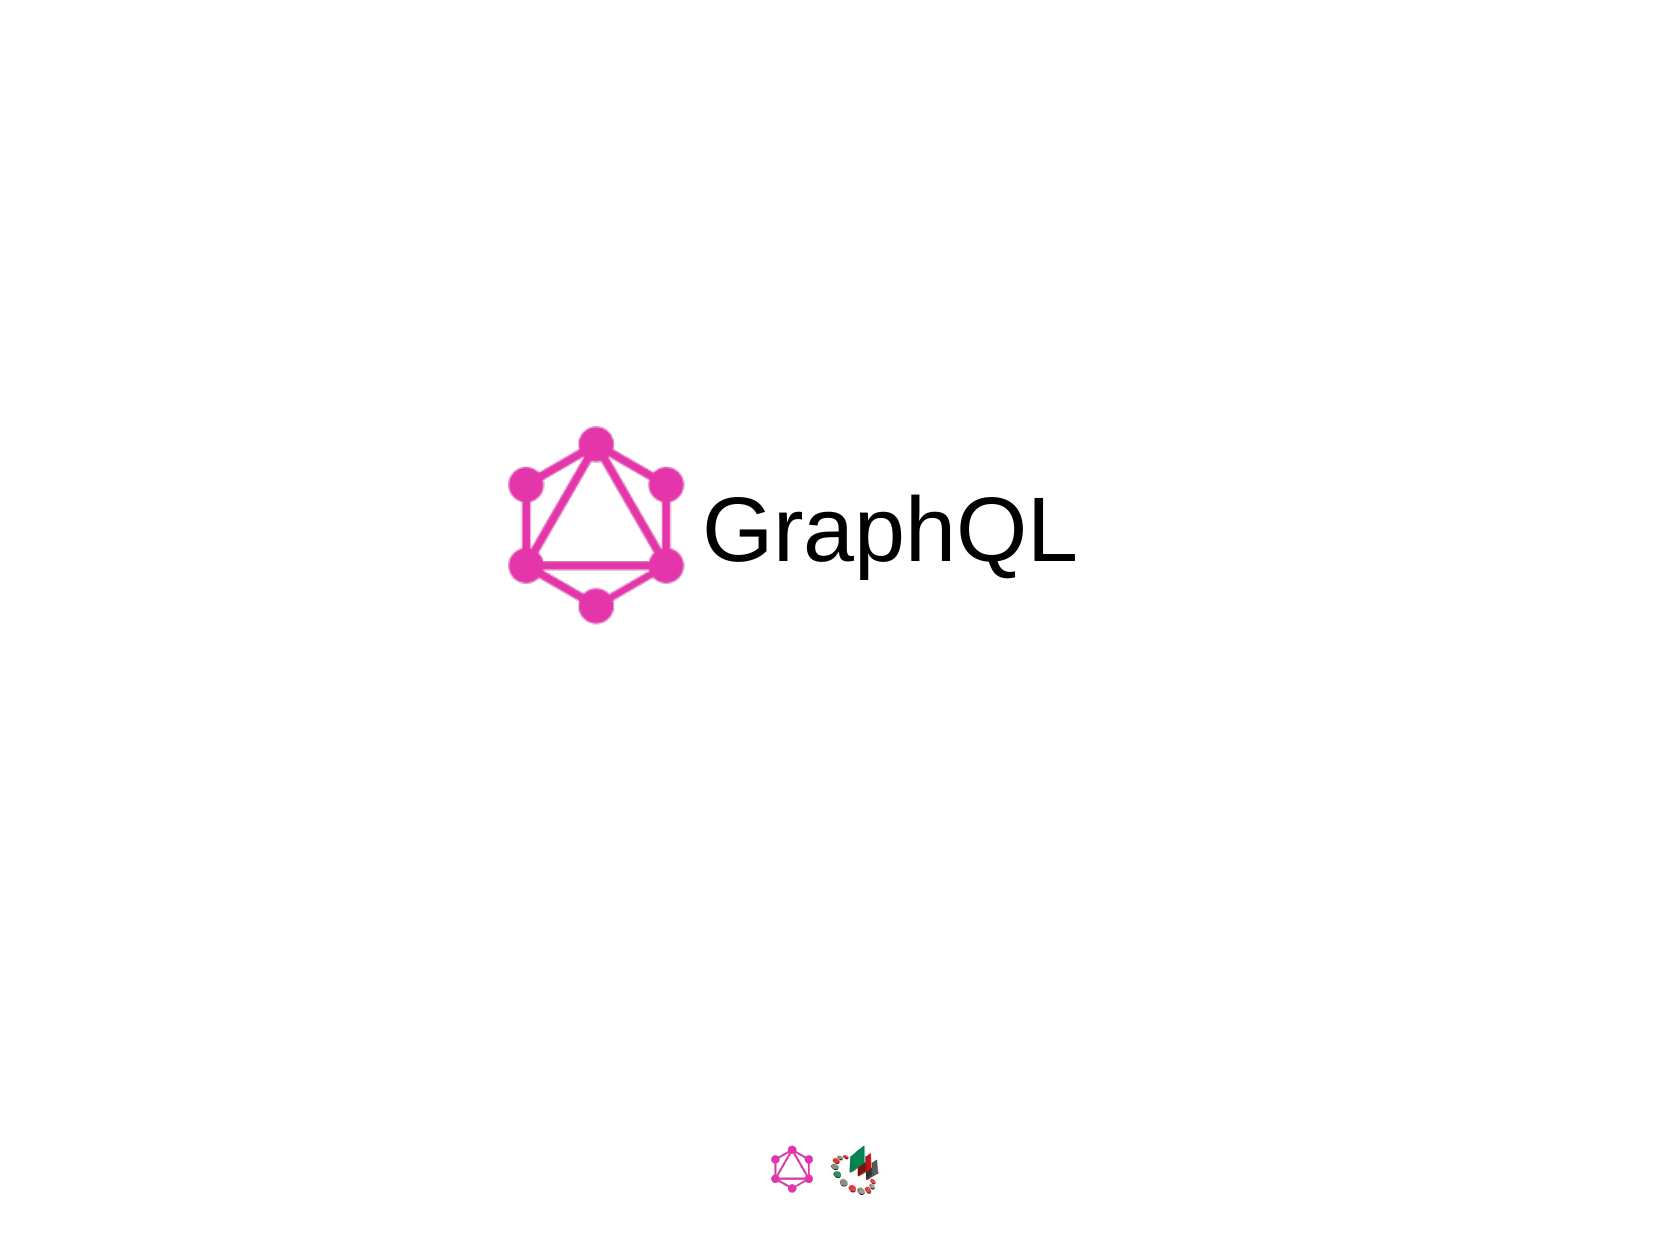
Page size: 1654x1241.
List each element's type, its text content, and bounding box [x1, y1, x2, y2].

picture [826, 1141, 886, 1202]
picture [496, 425, 697, 626]
subtitle GraphQL [82, 49, 1571, 1010]
picture [768, 1145, 816, 1193]
